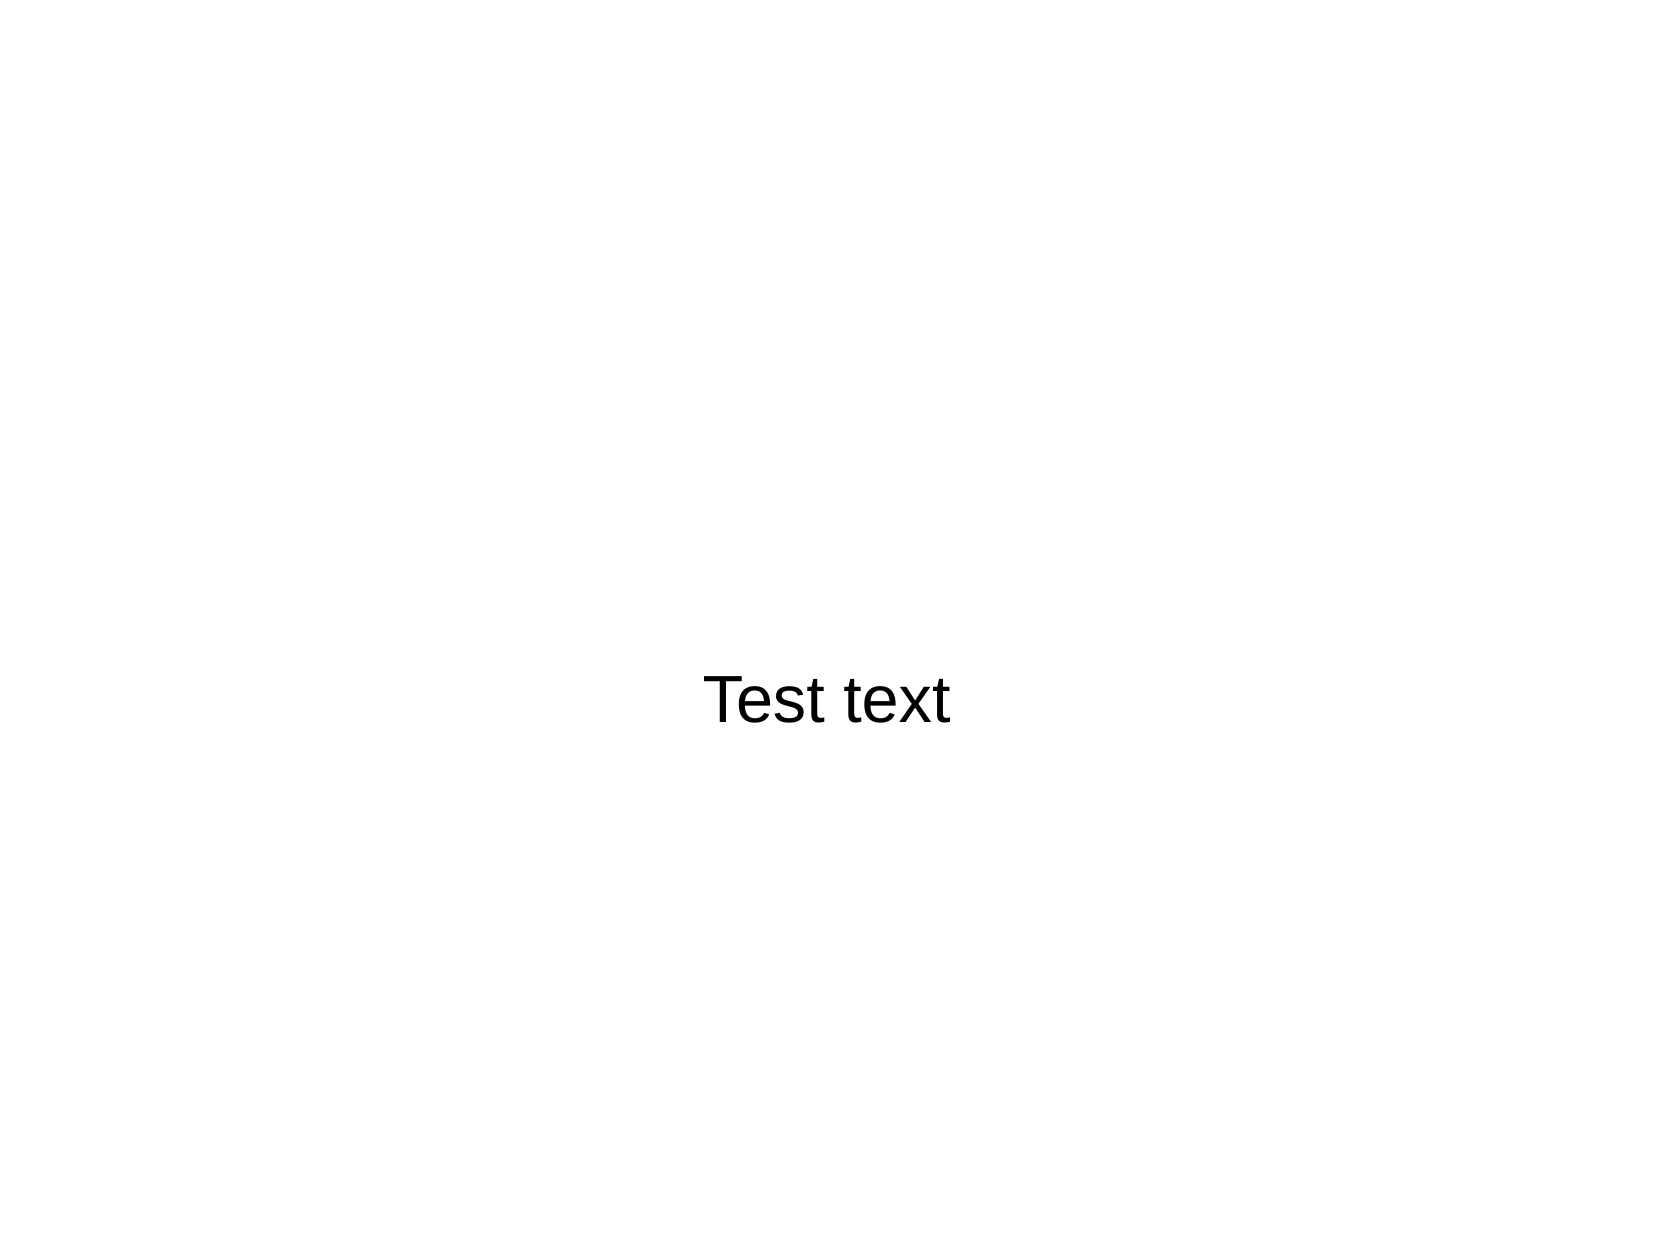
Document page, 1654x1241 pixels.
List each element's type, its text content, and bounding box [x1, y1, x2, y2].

subtitle Test text [82, 290, 1571, 1109]
